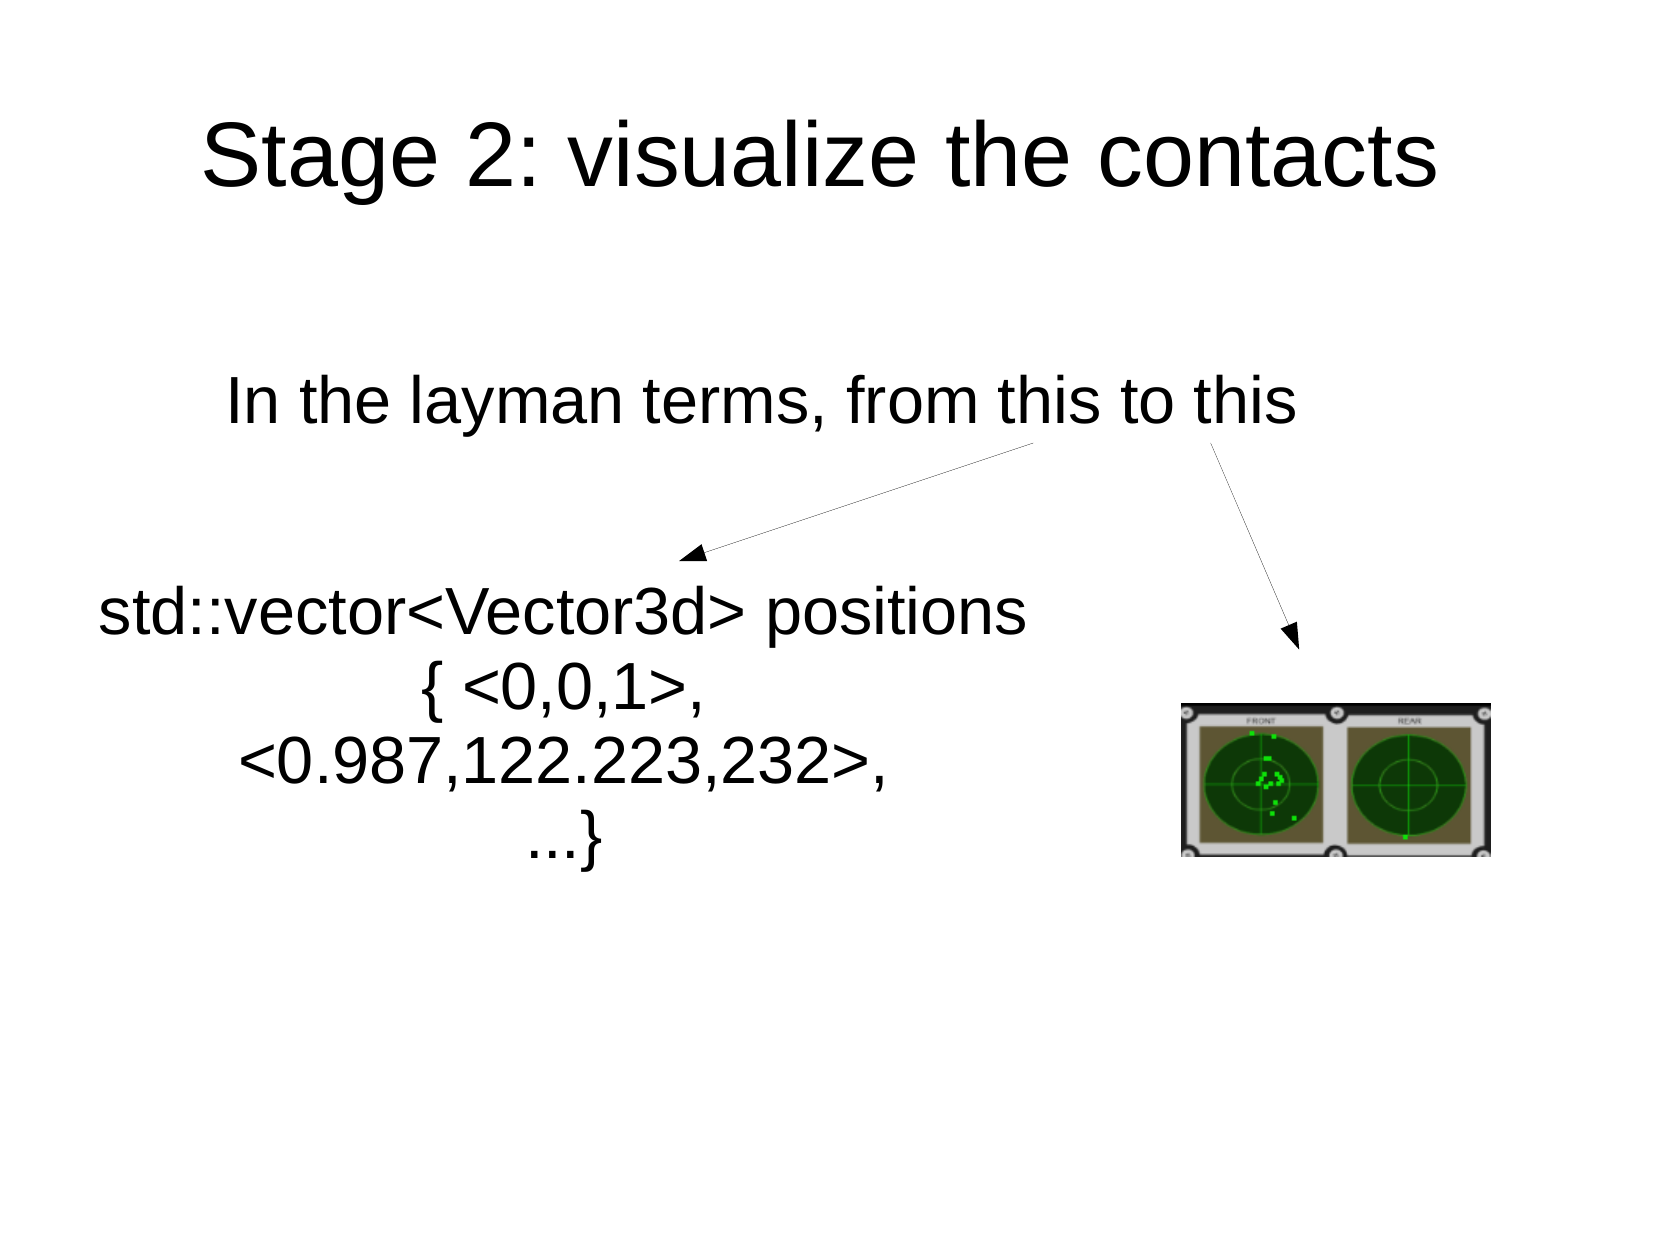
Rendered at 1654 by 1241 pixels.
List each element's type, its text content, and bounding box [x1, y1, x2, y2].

text_box std::vector<Vector3d> positions { <0,0,1>, <0.987,122.223,232>, ...} [0, 573, 1128, 1241]
picture [1181, 703, 1491, 857]
subtitle In the layman terms, from this to this [82, 297, 1571, 1102]
title Stage 2: visualize the contacts [76, 59, 1565, 252]
